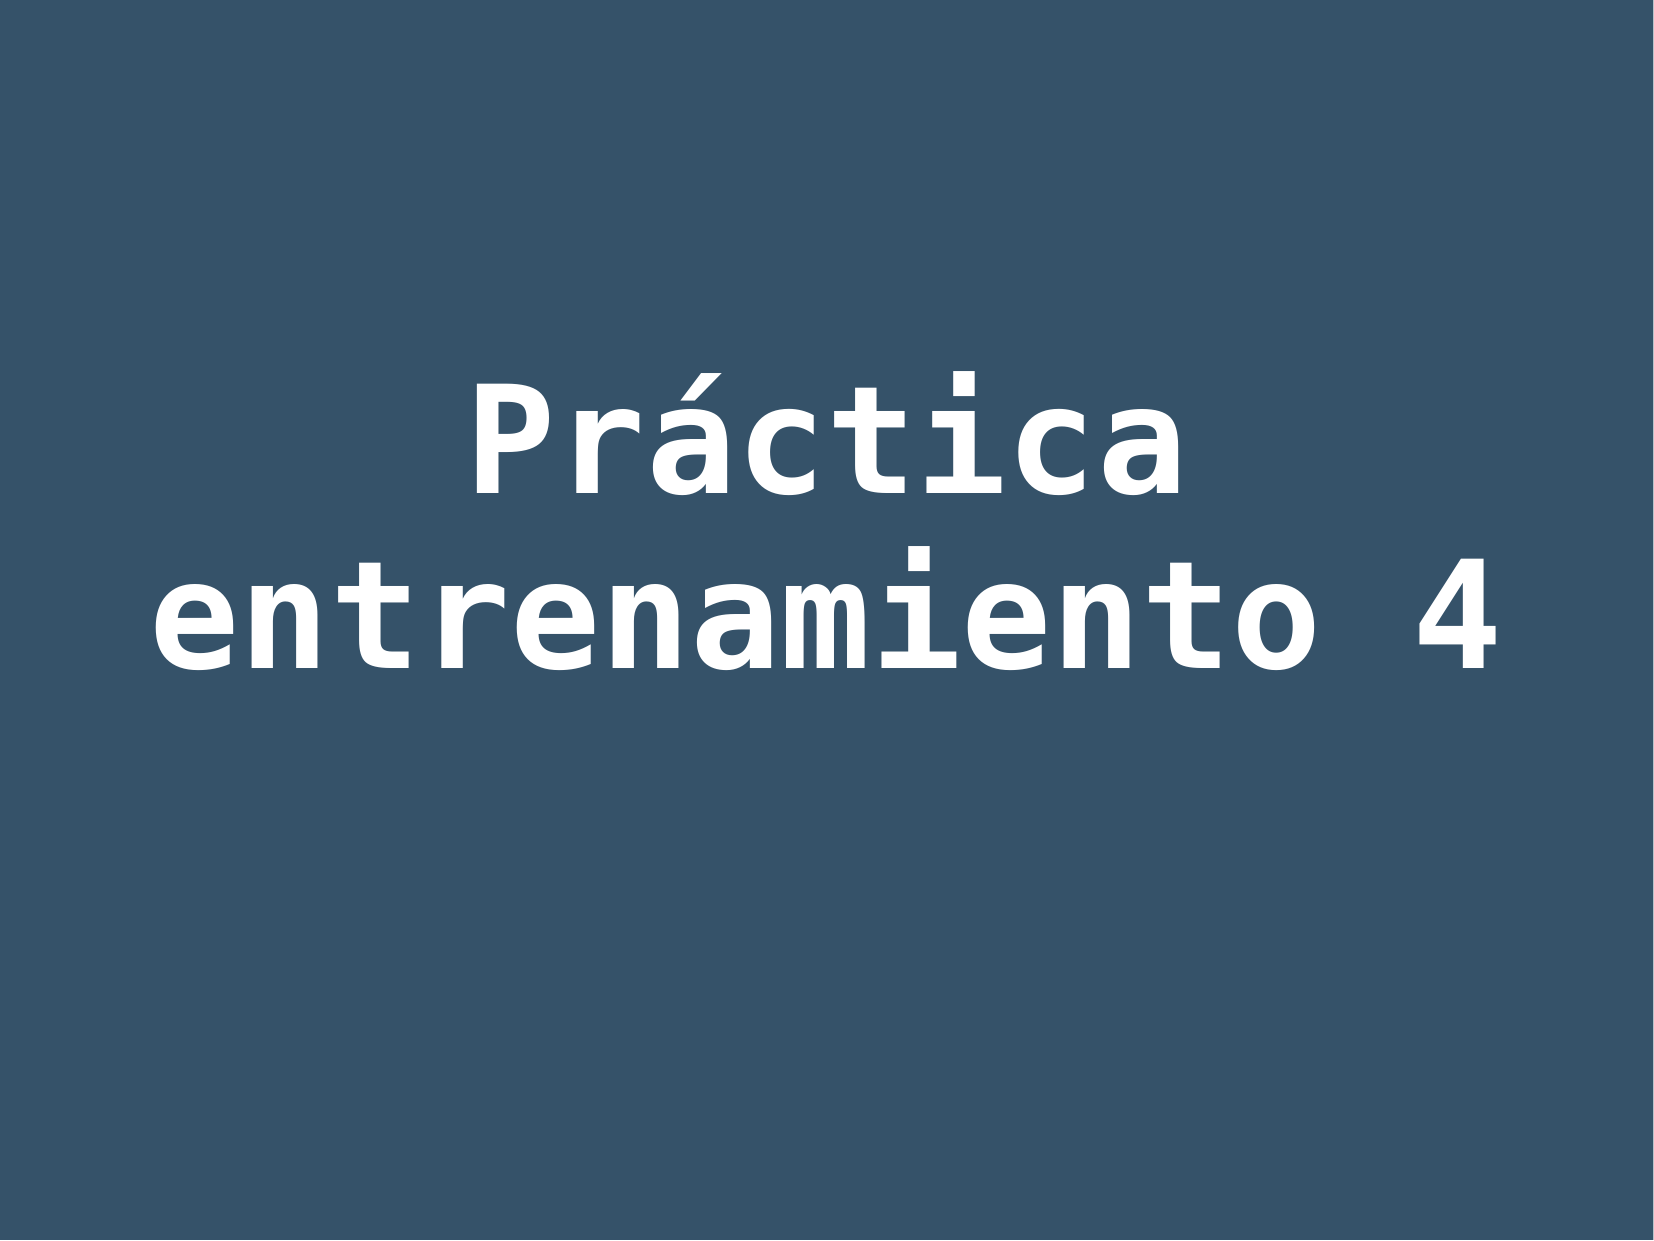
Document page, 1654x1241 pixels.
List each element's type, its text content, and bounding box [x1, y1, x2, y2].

subtitle Práctica entrenamiento 4 [82, 49, 1571, 1010]
